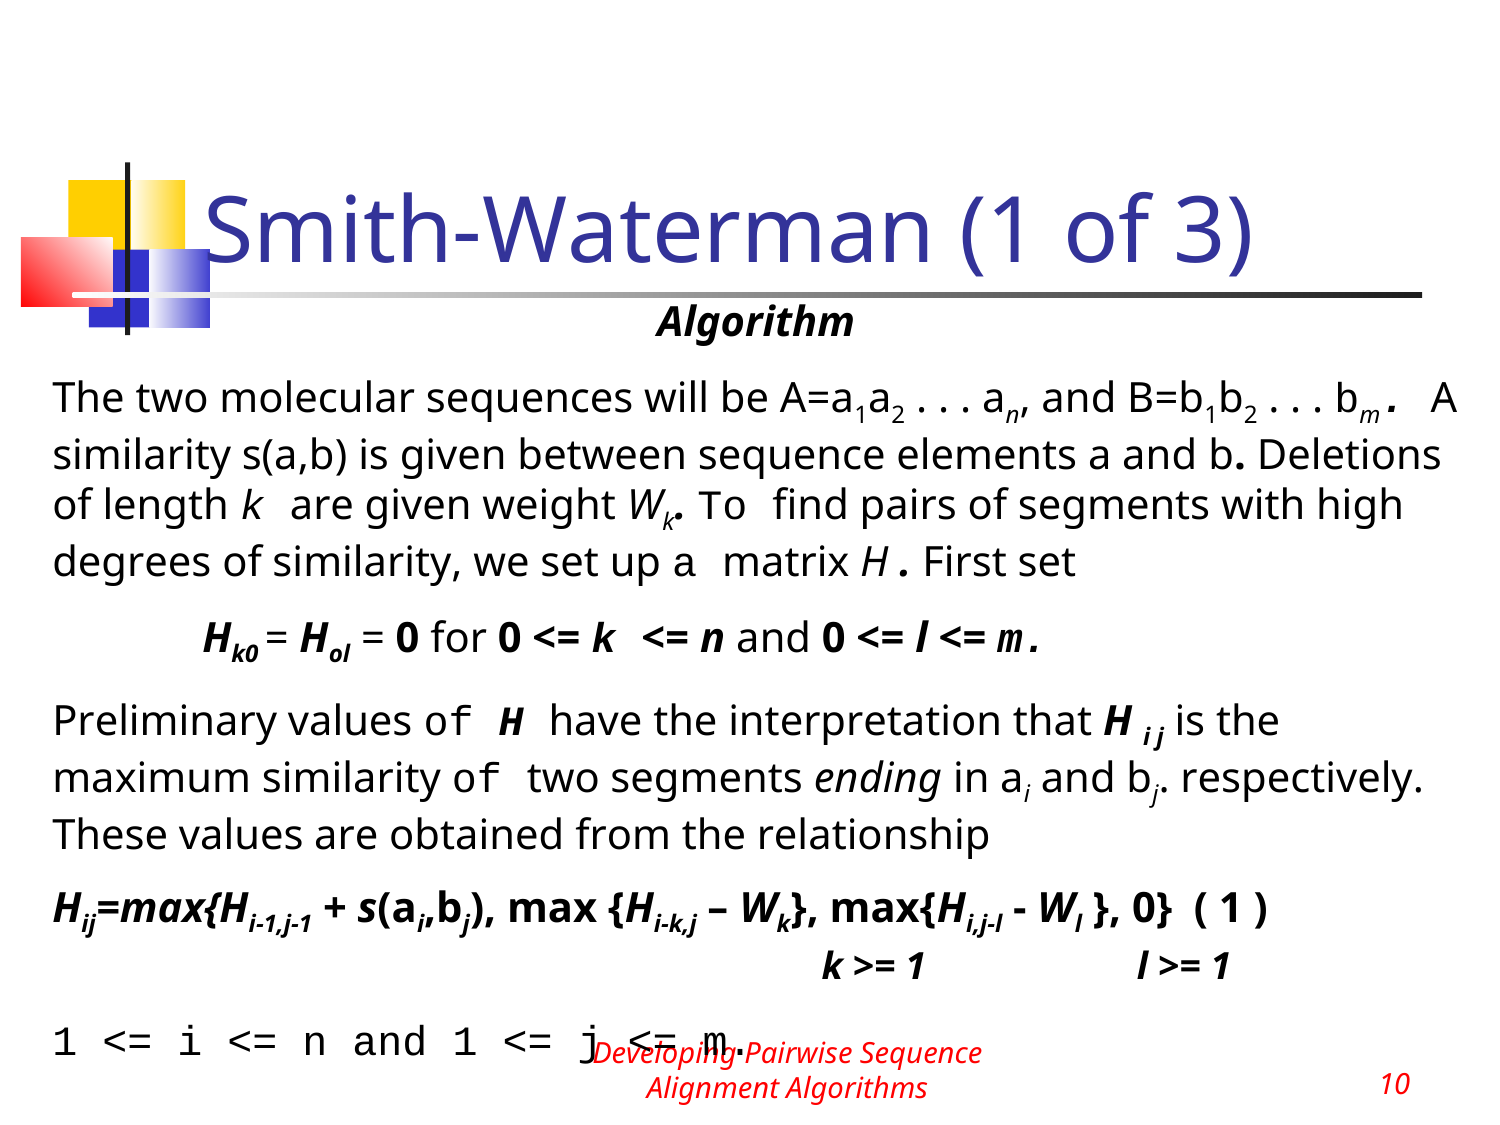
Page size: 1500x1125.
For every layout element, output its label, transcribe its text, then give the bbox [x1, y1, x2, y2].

text_box Developing Pairwise Sequence Alignment Algorithms [512, 1072, 1063, 1113]
text_box Algorithm The two molecular sequences will be A=a1a2 . . . an, and B=b1b2 . . . bm. A similarity s(a,b) is given between sequence elements a and b. Deletions of length k are given weight Wk. To find pairs of segments with high degrees of similarity, we set up a matrix H . First set Hk0 = Hol = 0 for 0 <= k <= n and 0 <= l <= m. Preliminary values of H have the interpretation that H i j is the maximum similarity of two segments ending in ai and bj. respectively. These values are obtained from the relationship Hij=max{Hi-1,j-1 + s(ai,bj), max {Hi-k,j – Wk}, max{Hi,j-l - Wl }, 0} ( 1 ) k >= 1 l >= 1 1 <= i <= n and 1 <= j <= m. [37, 287, 1476, 1072]
text_box <number> [1112, 1072, 1426, 1113]
title Smith-Waterman (1 of 3) [188, 101, 1468, 287]
